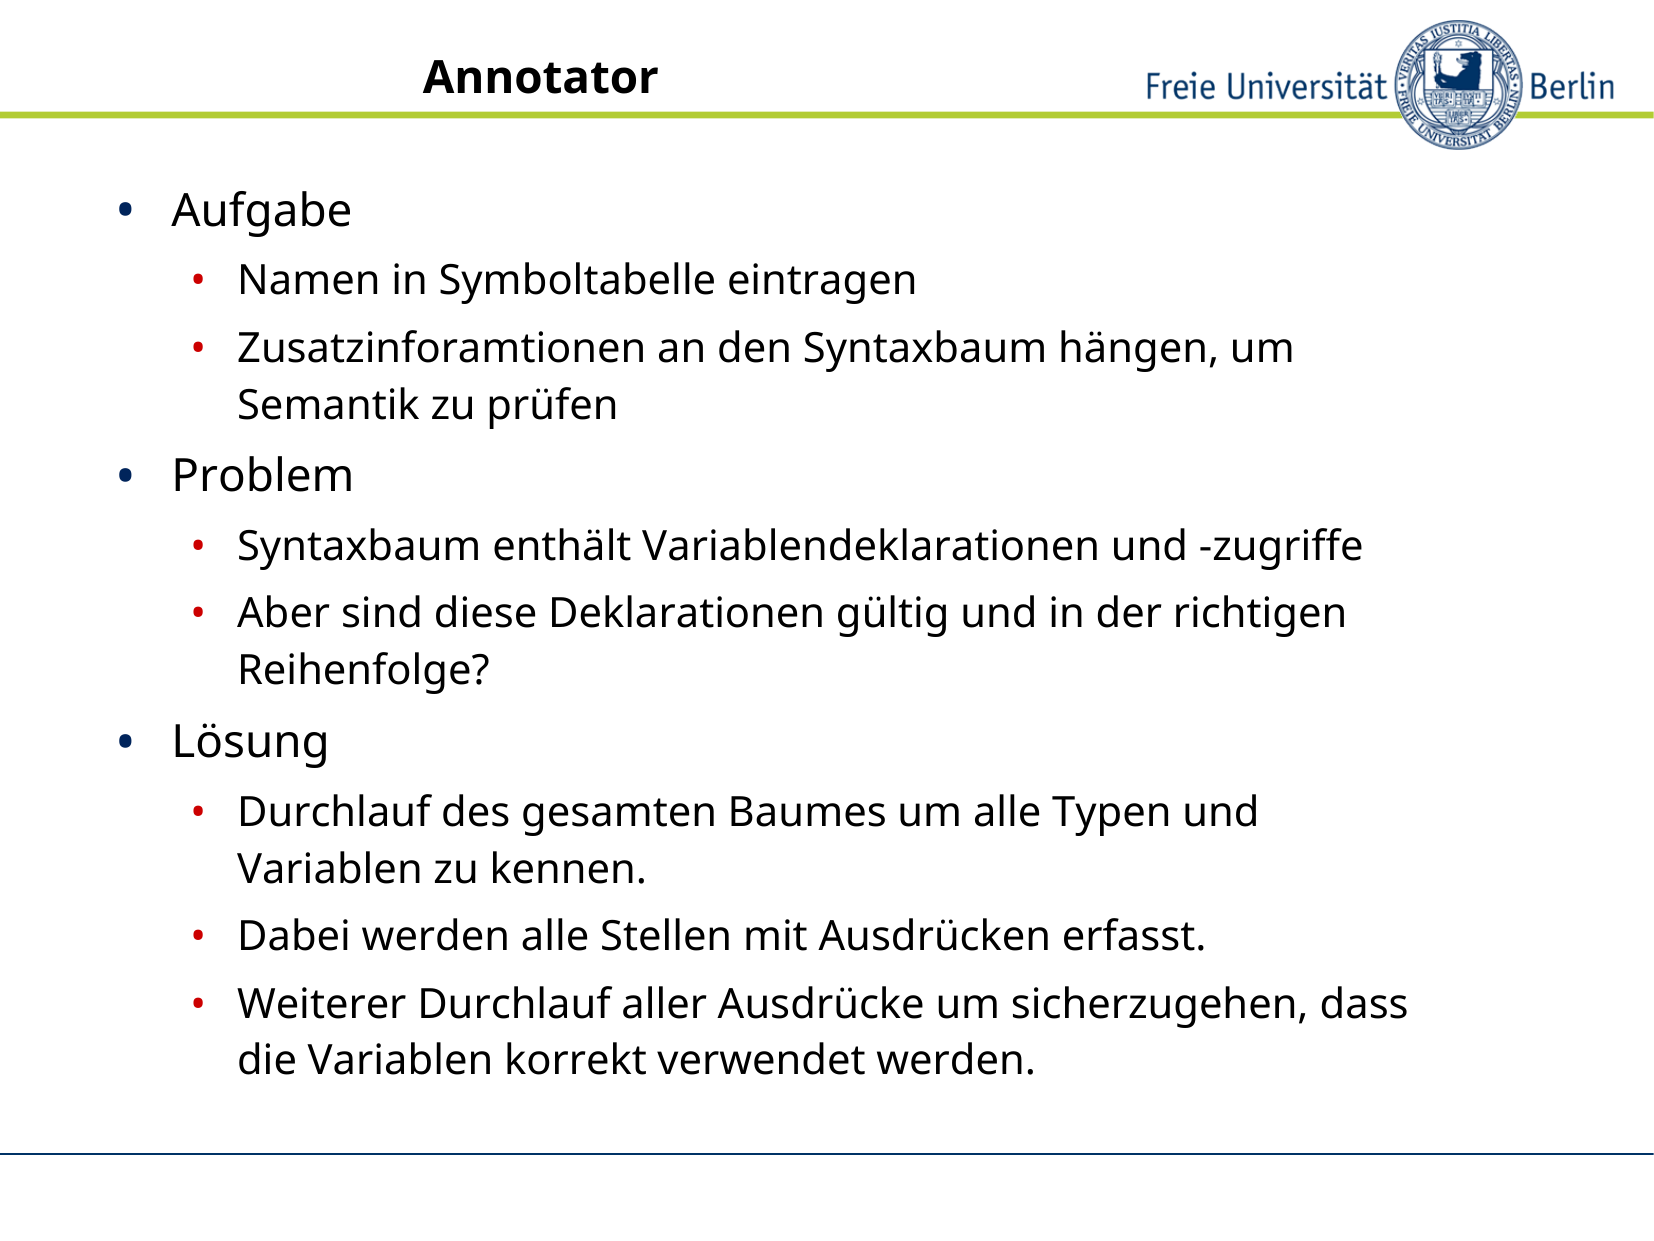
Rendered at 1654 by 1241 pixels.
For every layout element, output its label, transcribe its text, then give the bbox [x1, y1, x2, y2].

list Aufgabe Namen in Symboltabelle eintragen Zusatzinforamtionen an den Syntaxbaum hängen, um Semantik zu prüfen Problem Syntaxbaum enthält Variablendeklarationen und -zugriffe Aber sind diese Deklarationen gültig und in der richtigen Reihenfolge? Lösung Durchlauf des gesamten Baumes um alle Typen und Variablen zu kennen. Dabei werden alle Stellen mit Ausdrücken erfasst. Weiterer Durchlauf aller Ausdrücke um sicherzugehen, dass die Variablen korrekt verwendet werden. [115, 177, 1418, 1045]
picture [1139, 145, 1620, 151]
title Annotator [422, 7, 1654, 145]
